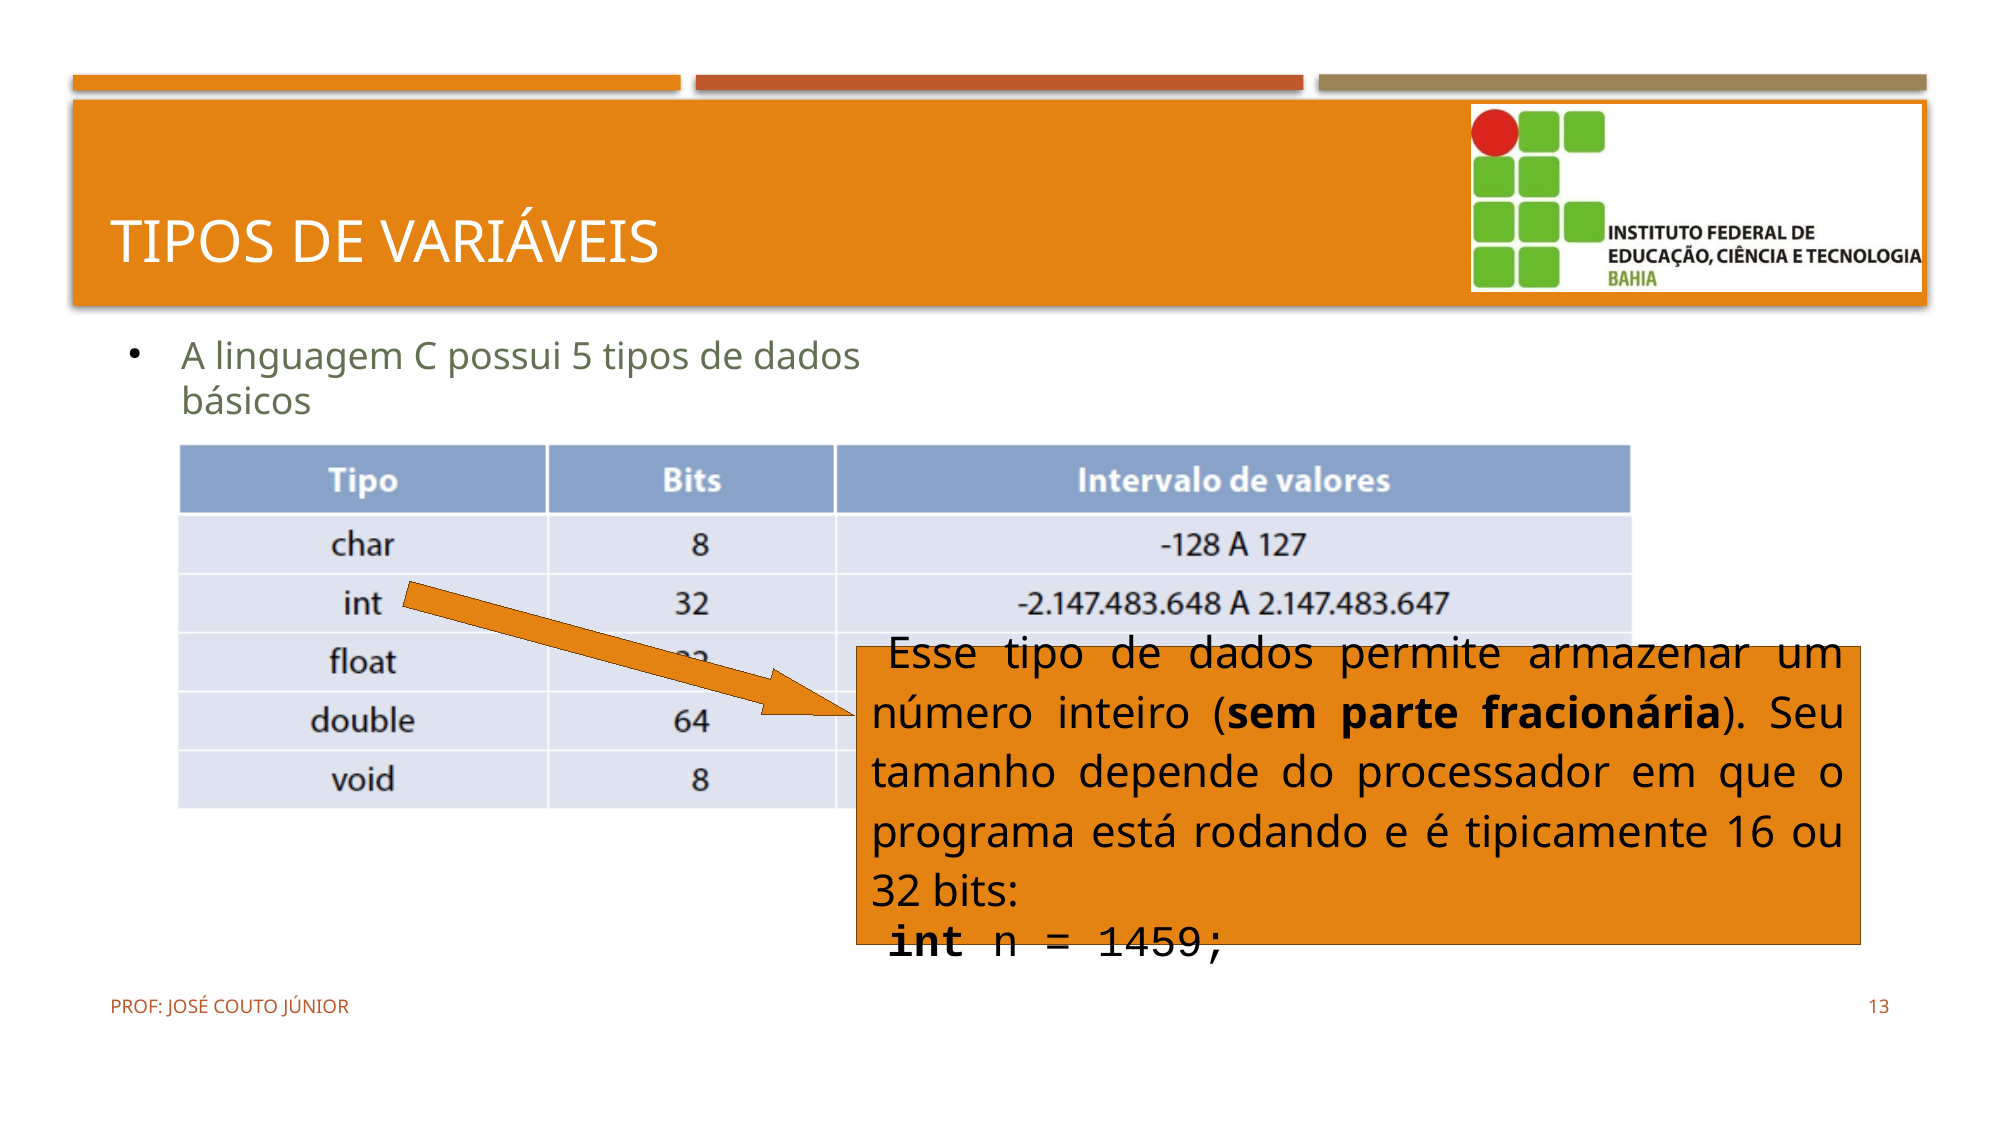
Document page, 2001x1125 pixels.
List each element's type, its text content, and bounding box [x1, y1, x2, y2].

text_box [402, 581, 855, 716]
title tipos de Variáveis [95, 119, 1471, 282]
list [1033, 378, 1923, 975]
picture [177, 442, 1634, 812]
footer Prof: José Couto Júnior [95, 976, 1230, 1037]
list A linguagem C possui 5 tipos de dados básicos [95, 324, 985, 921]
text_box Esse tipo de dados permite armazenar um número inteiro (sem parte fracionária). Seu tamanho depende do processador em que o programa está rodando e é tipicamente 16 ou 32 bits: int n = 1459; [856, 646, 1861, 945]
picture [1471, 104, 1922, 292]
